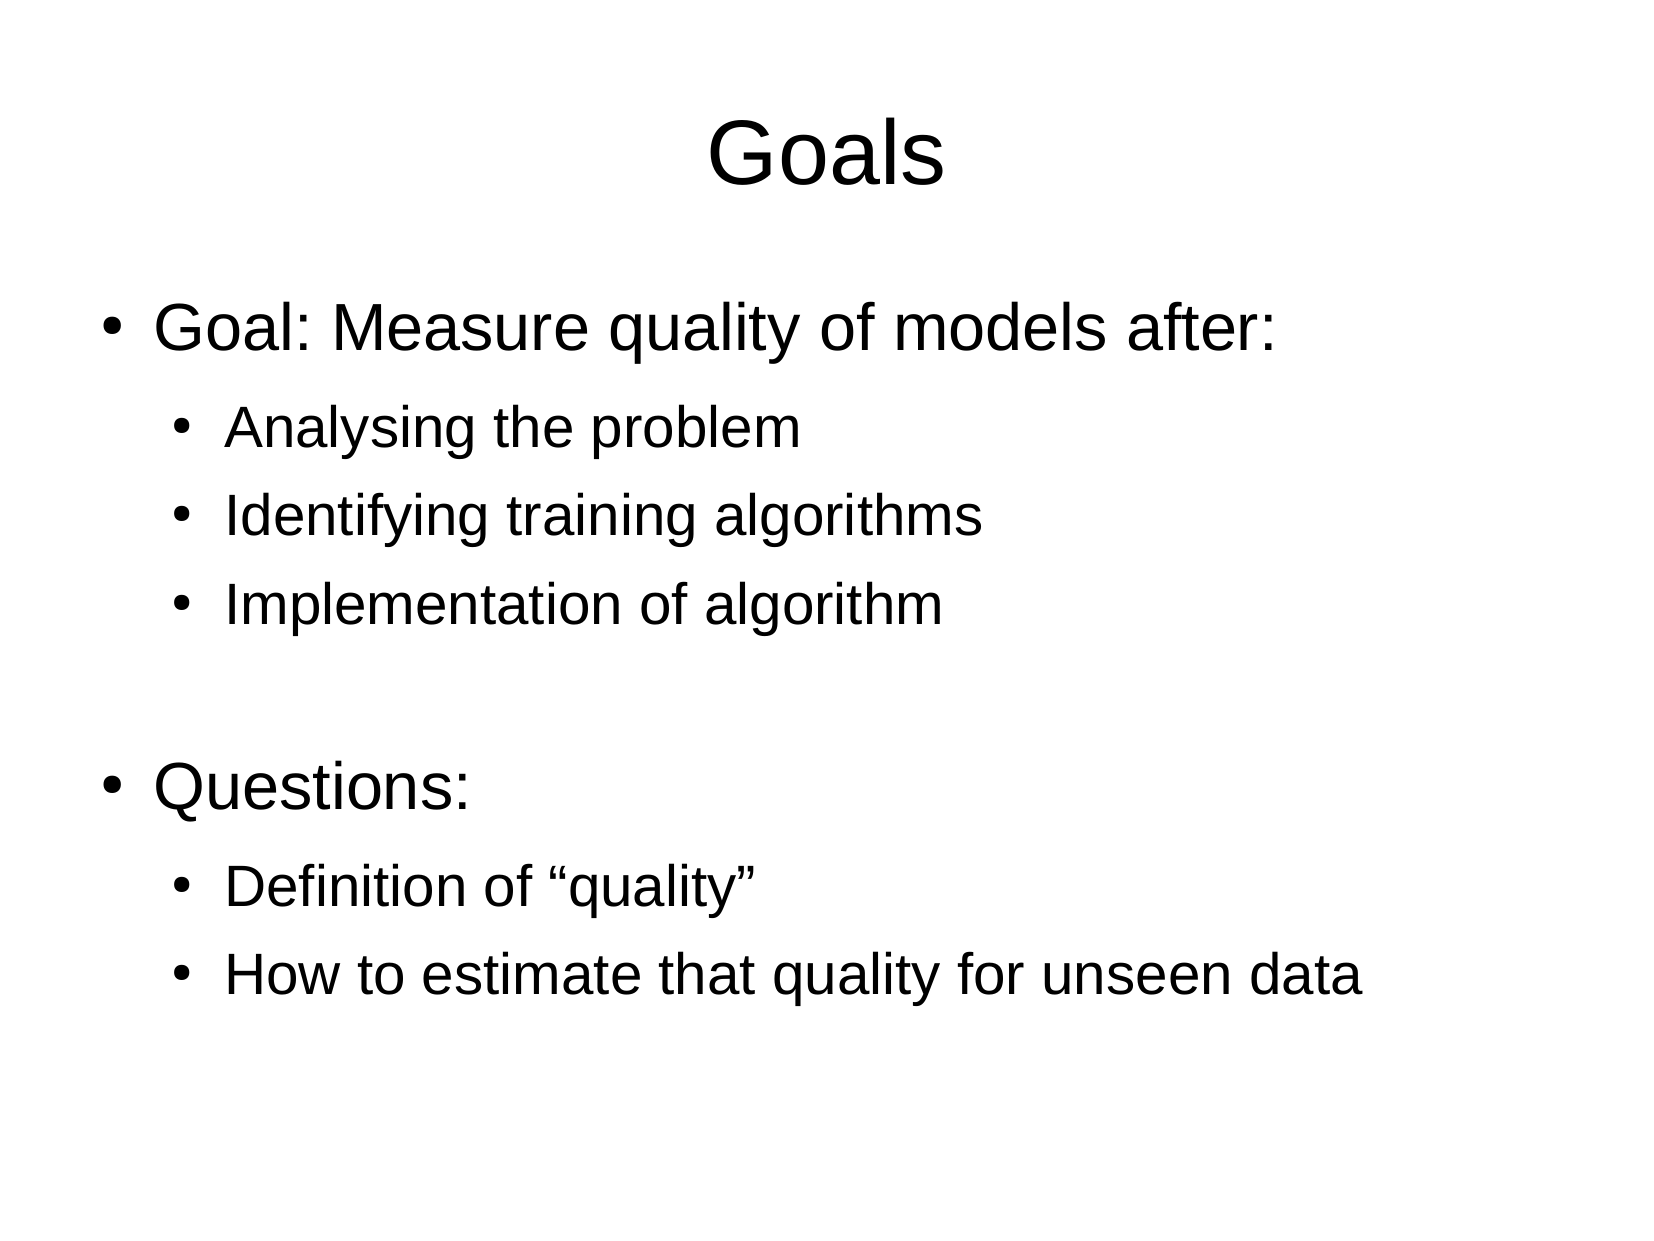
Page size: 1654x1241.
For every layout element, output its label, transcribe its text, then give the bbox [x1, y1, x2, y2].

title Goals [82, 56, 1571, 250]
list Goal: Measure quality of models after: Analysing the problem Identifying training algorithms Implementation of algorithm Questions: Definition of “quality” How to estimate that quality for unseen data [82, 290, 1571, 1109]
